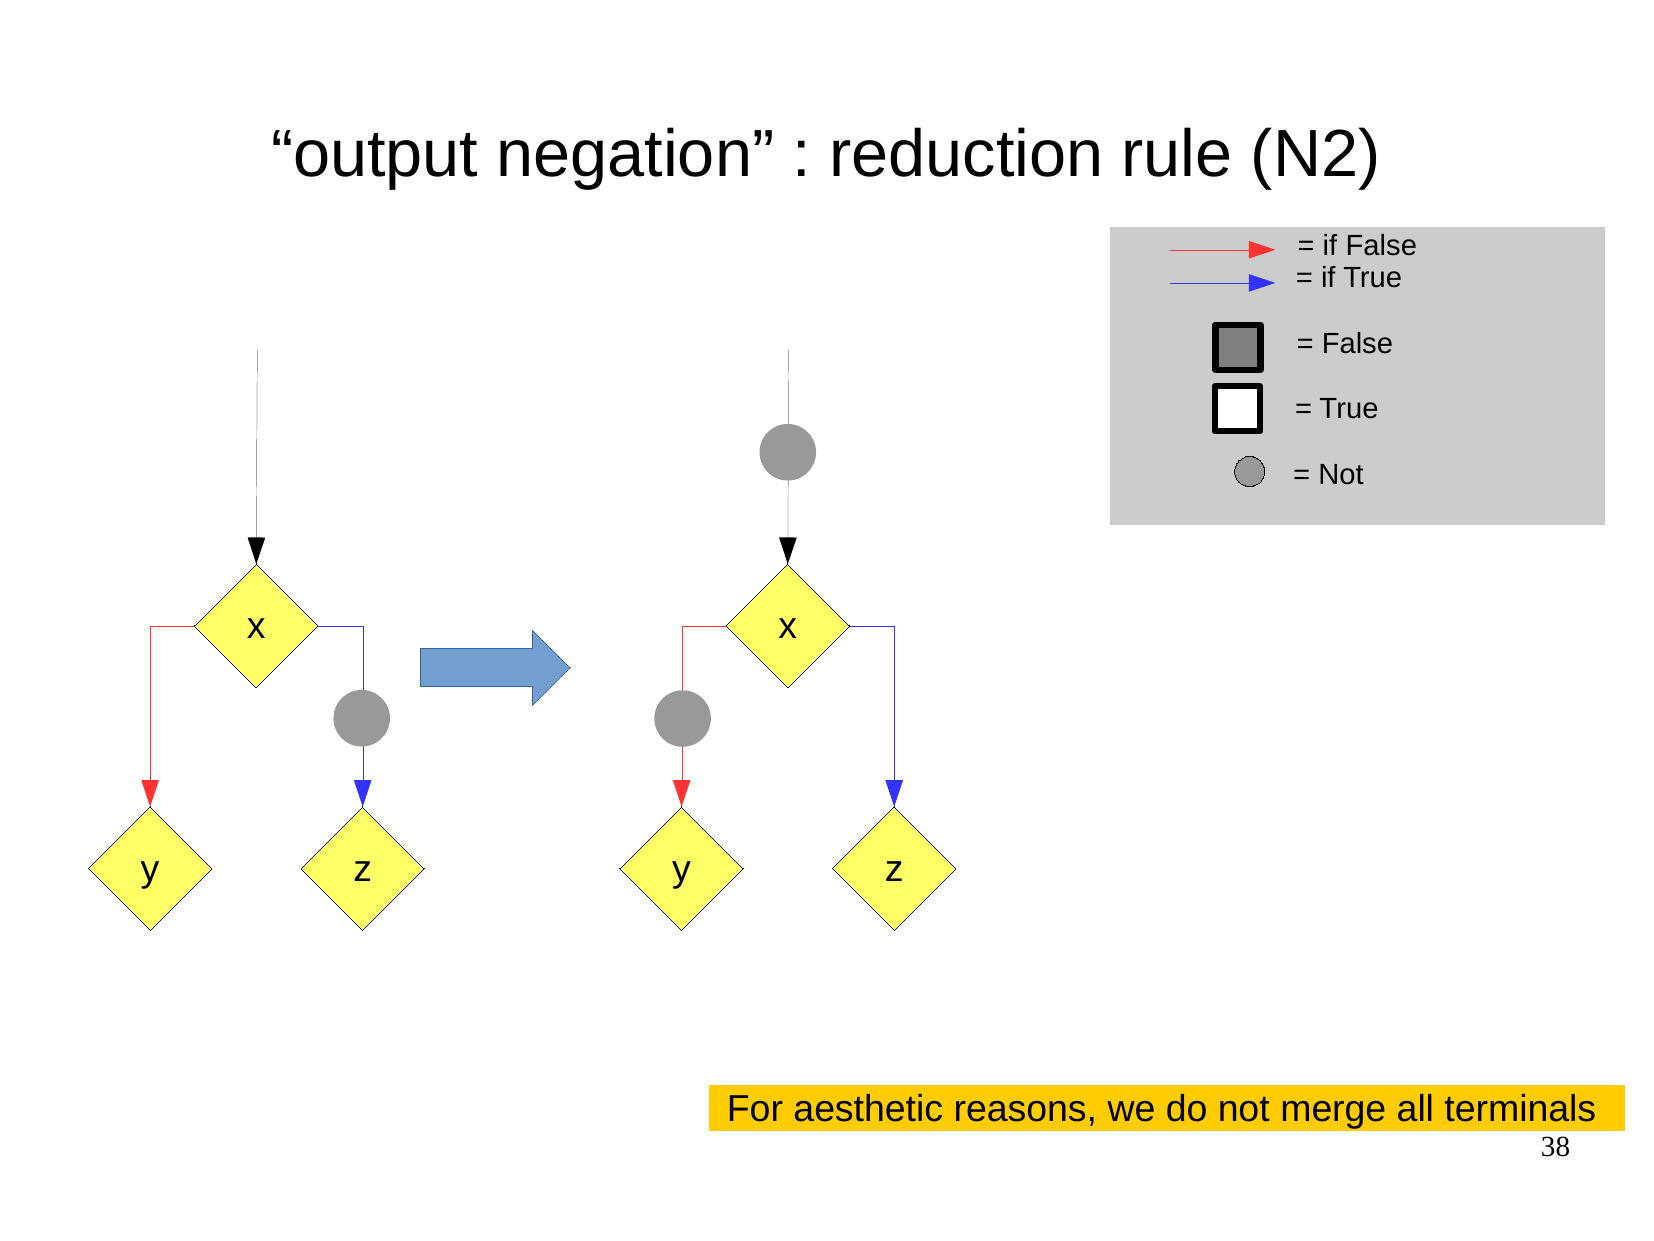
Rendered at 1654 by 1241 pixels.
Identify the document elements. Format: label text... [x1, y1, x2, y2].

text_box [1215, 386, 1261, 432]
text_box z [301, 806, 425, 931]
text_box y [88, 806, 212, 931]
text_box [420, 630, 571, 706]
text_box x [726, 563, 850, 688]
text_box [759, 423, 817, 481]
text_box x [194, 563, 318, 688]
text_box [333, 689, 391, 747]
title “output negation” : reduction rule (N2) [82, 49, 1571, 257]
text_box = if False = if True = False = True = Not [1109, 227, 1605, 525]
text_box [654, 690, 711, 747]
text_box y [619, 806, 744, 931]
text_box For aesthetic reasons, we do not merge all terminals [709, 1085, 1625, 1131]
text_box [1234, 456, 1265, 487]
text_box z [832, 806, 956, 931]
text_box [1215, 324, 1261, 370]
